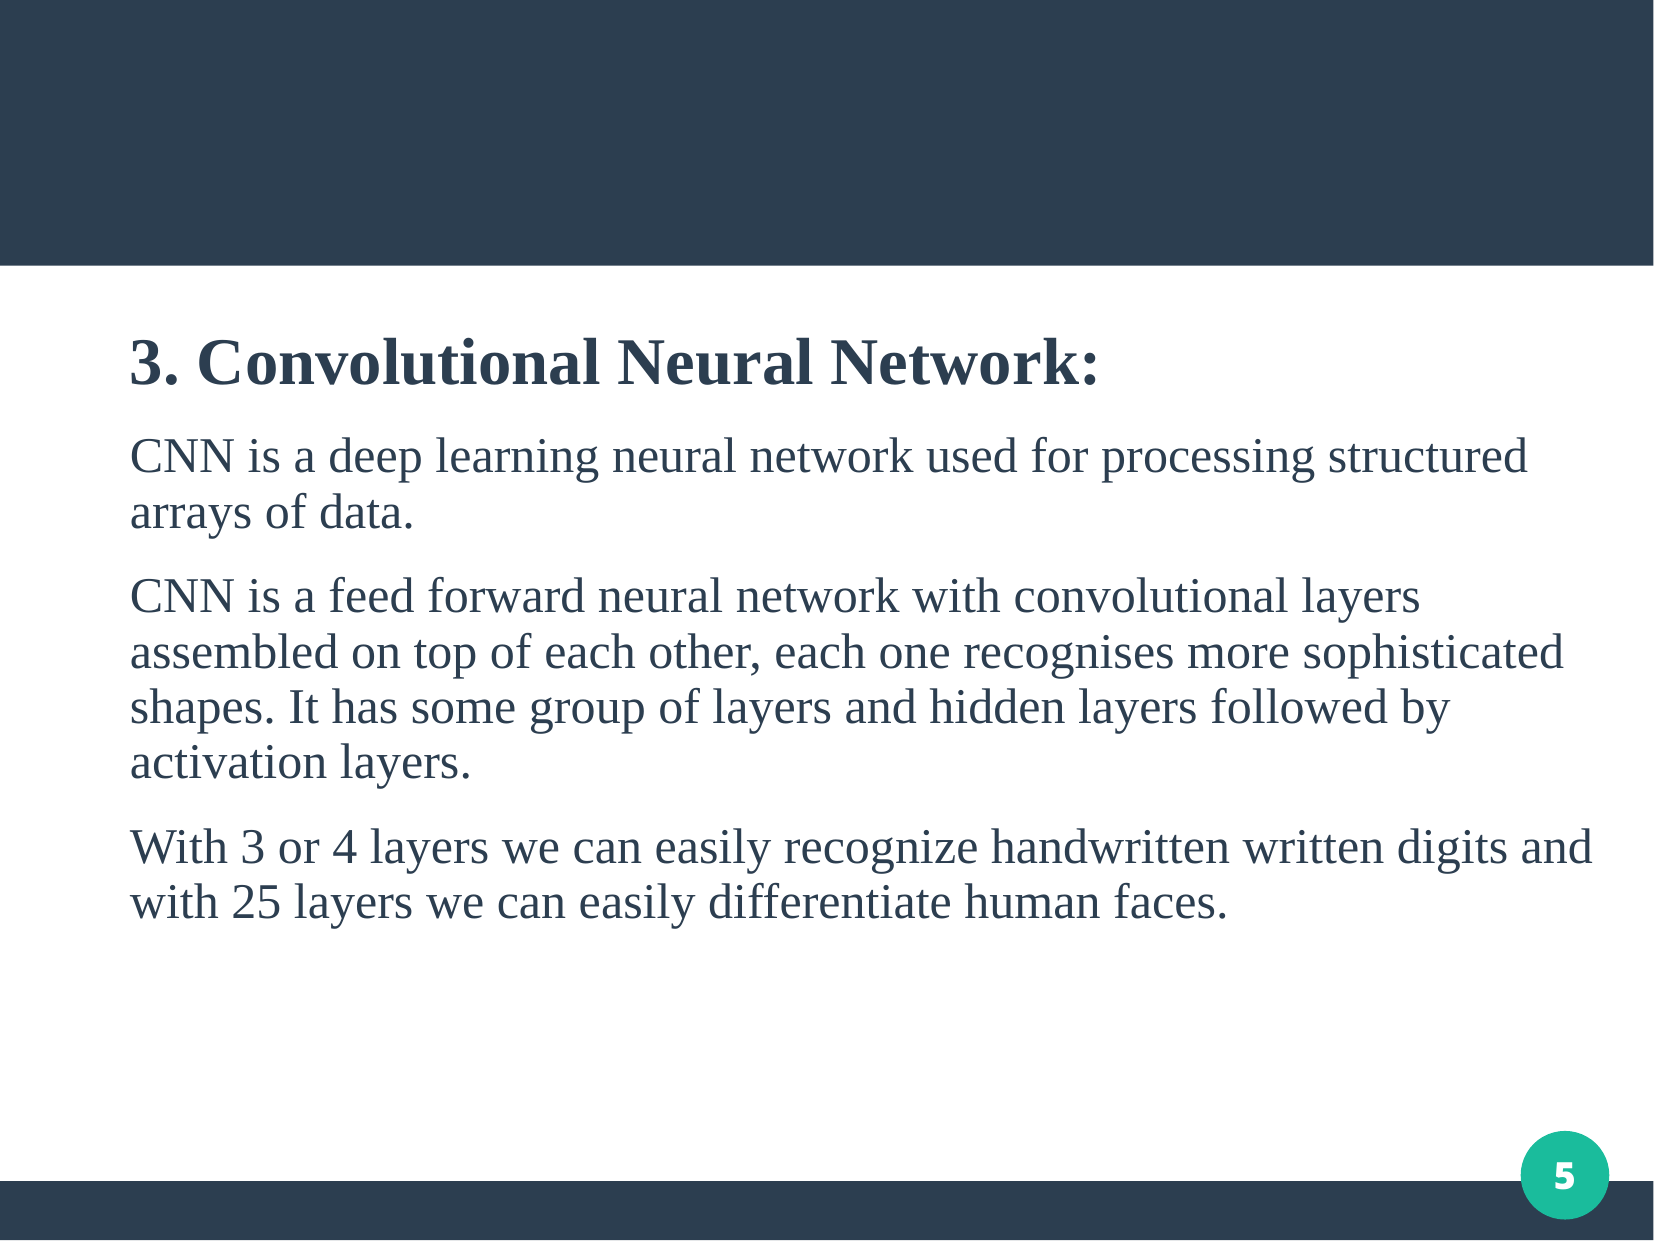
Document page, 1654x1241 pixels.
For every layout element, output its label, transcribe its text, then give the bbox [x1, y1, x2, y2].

list 3. Convolutional Neural Network: CNN is a deep learning neural network used for processing structured arrays of data. CNN is a feed forward neural network with convolutional layers assembled on top of each other, each one recognises more sophisticated shapes. It has some group of layers and hidden layers followed by activation layers. With 3 or 4 layers we can easily recognize handwritten written digits and with 25 layers we can easily differentiate human faces. [59, 324, 1595, 1152]
